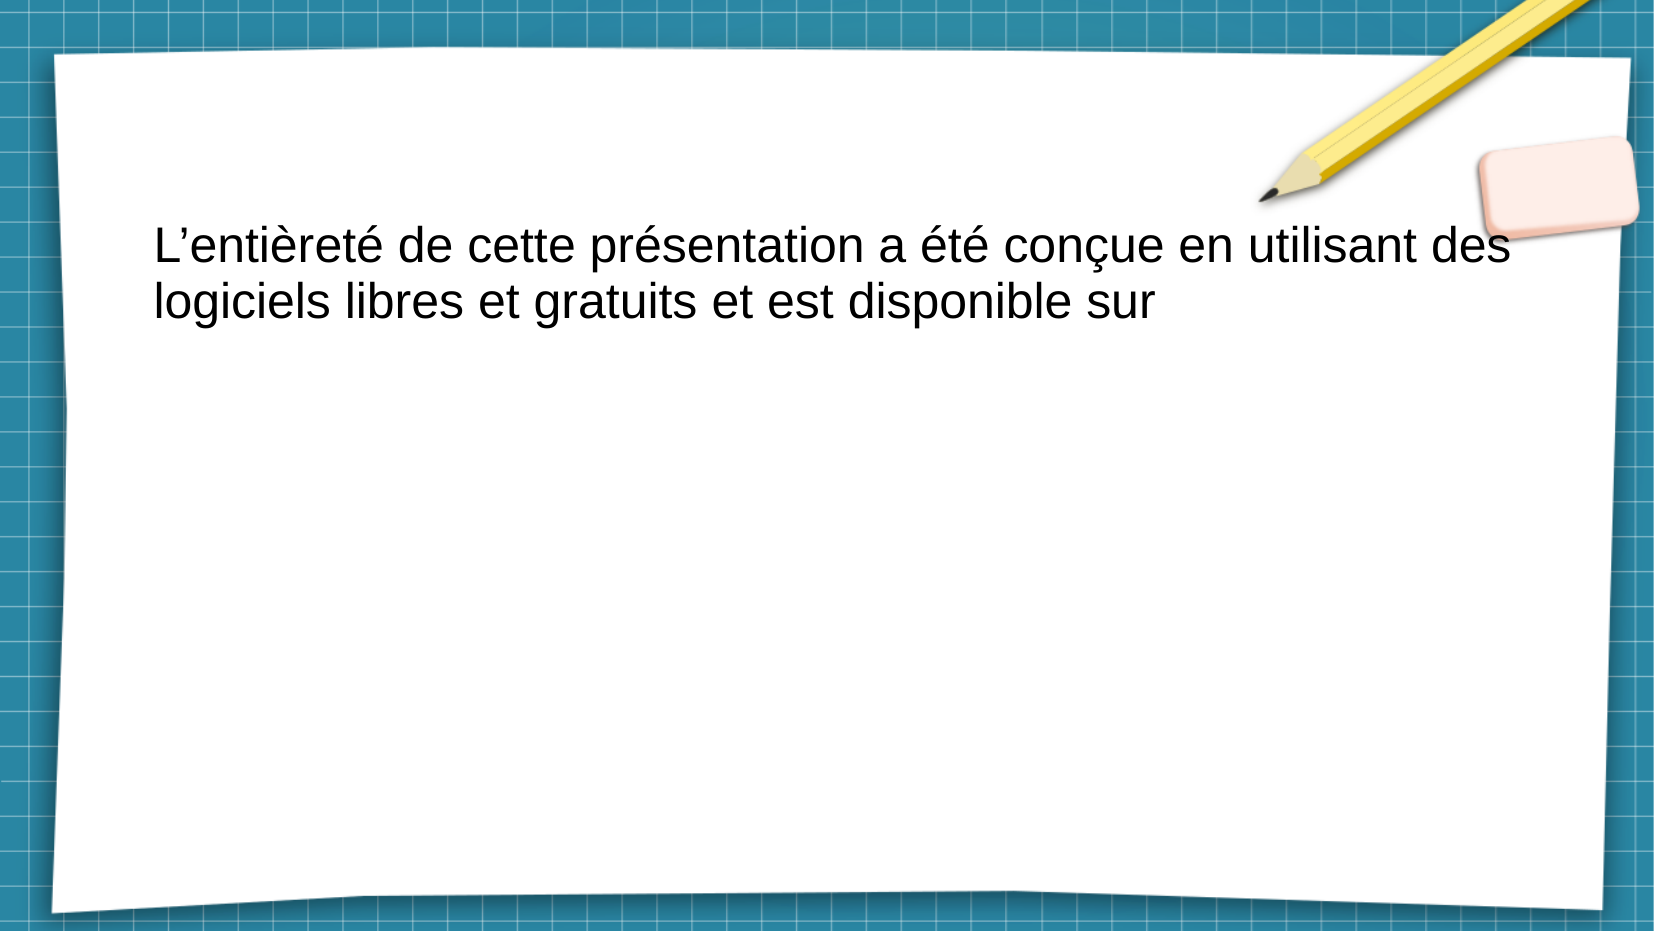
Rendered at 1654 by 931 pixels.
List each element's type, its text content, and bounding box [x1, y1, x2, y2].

picture [0, 0, 1654, 931]
list L’entièreté de cette présentation a été conçue en utilisant des logiciels libres et gratuits et est disponible sur [82, 217, 1571, 757]
